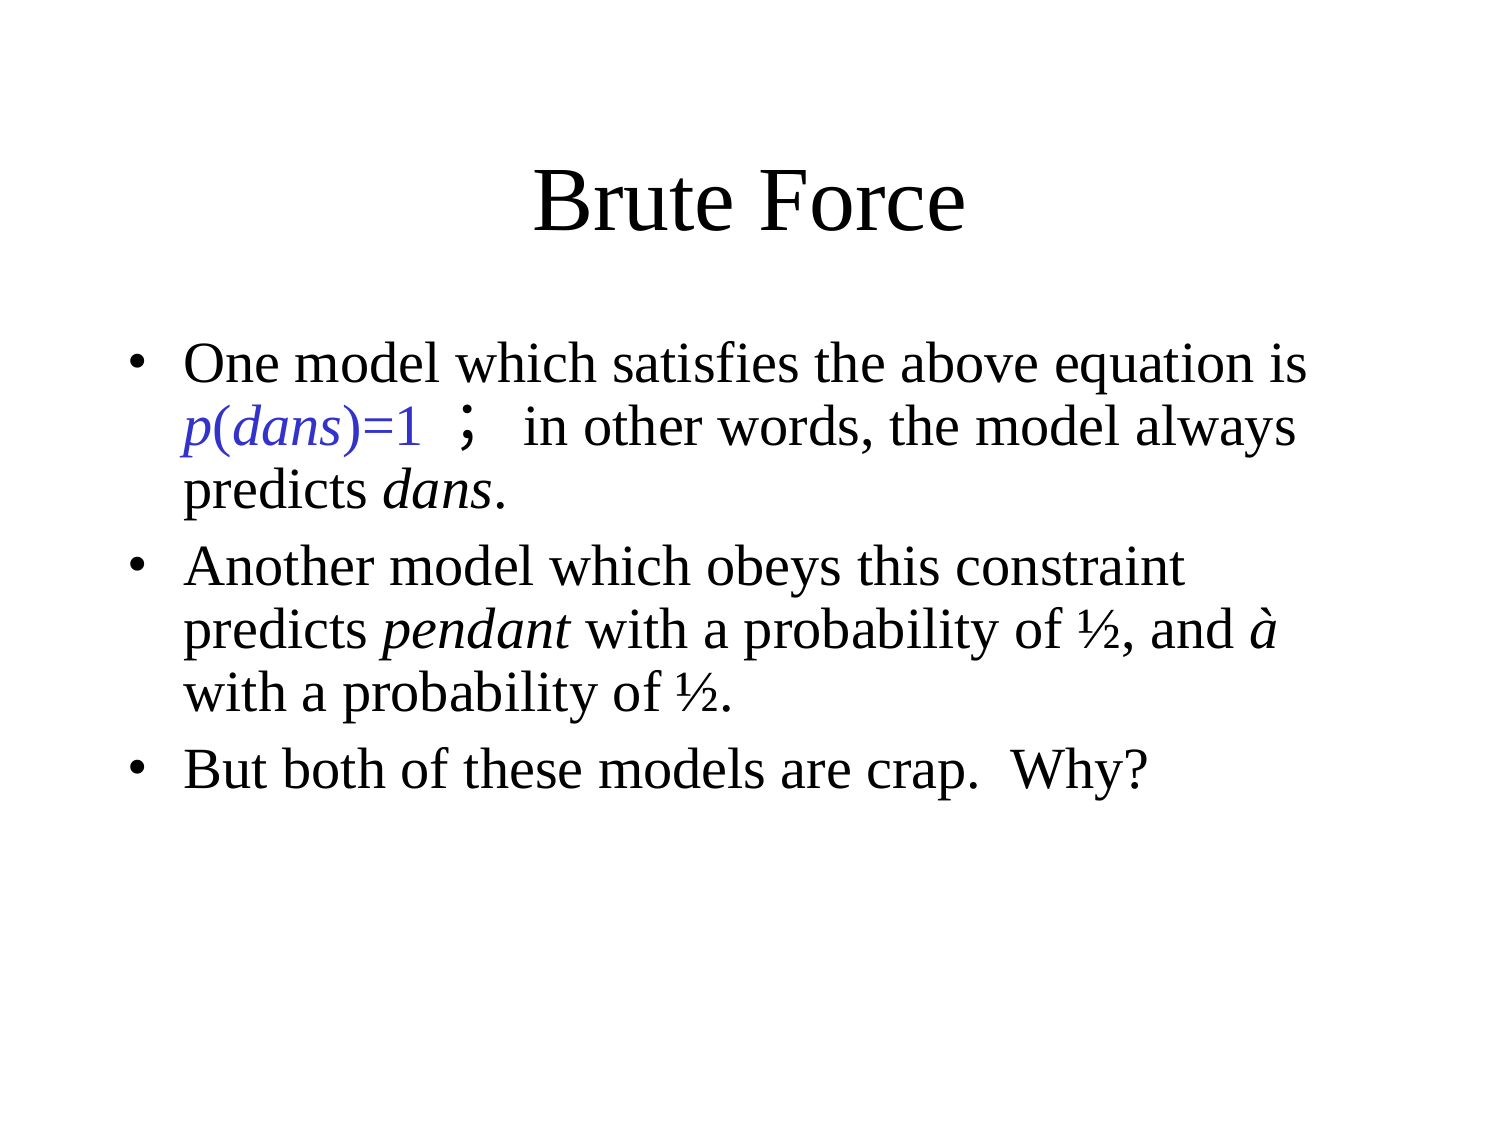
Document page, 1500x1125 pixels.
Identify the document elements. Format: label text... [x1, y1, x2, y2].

list One model which satisfies the above equation is p(dans)=1； in other words, the model always predicts dans. Another model which obeys this constraint predicts pendant with a probability of ½, and à with a probability of ½. But both of these models are crap. Why? [112, 324, 1388, 1063]
title Brute Force [112, 99, 1388, 288]
